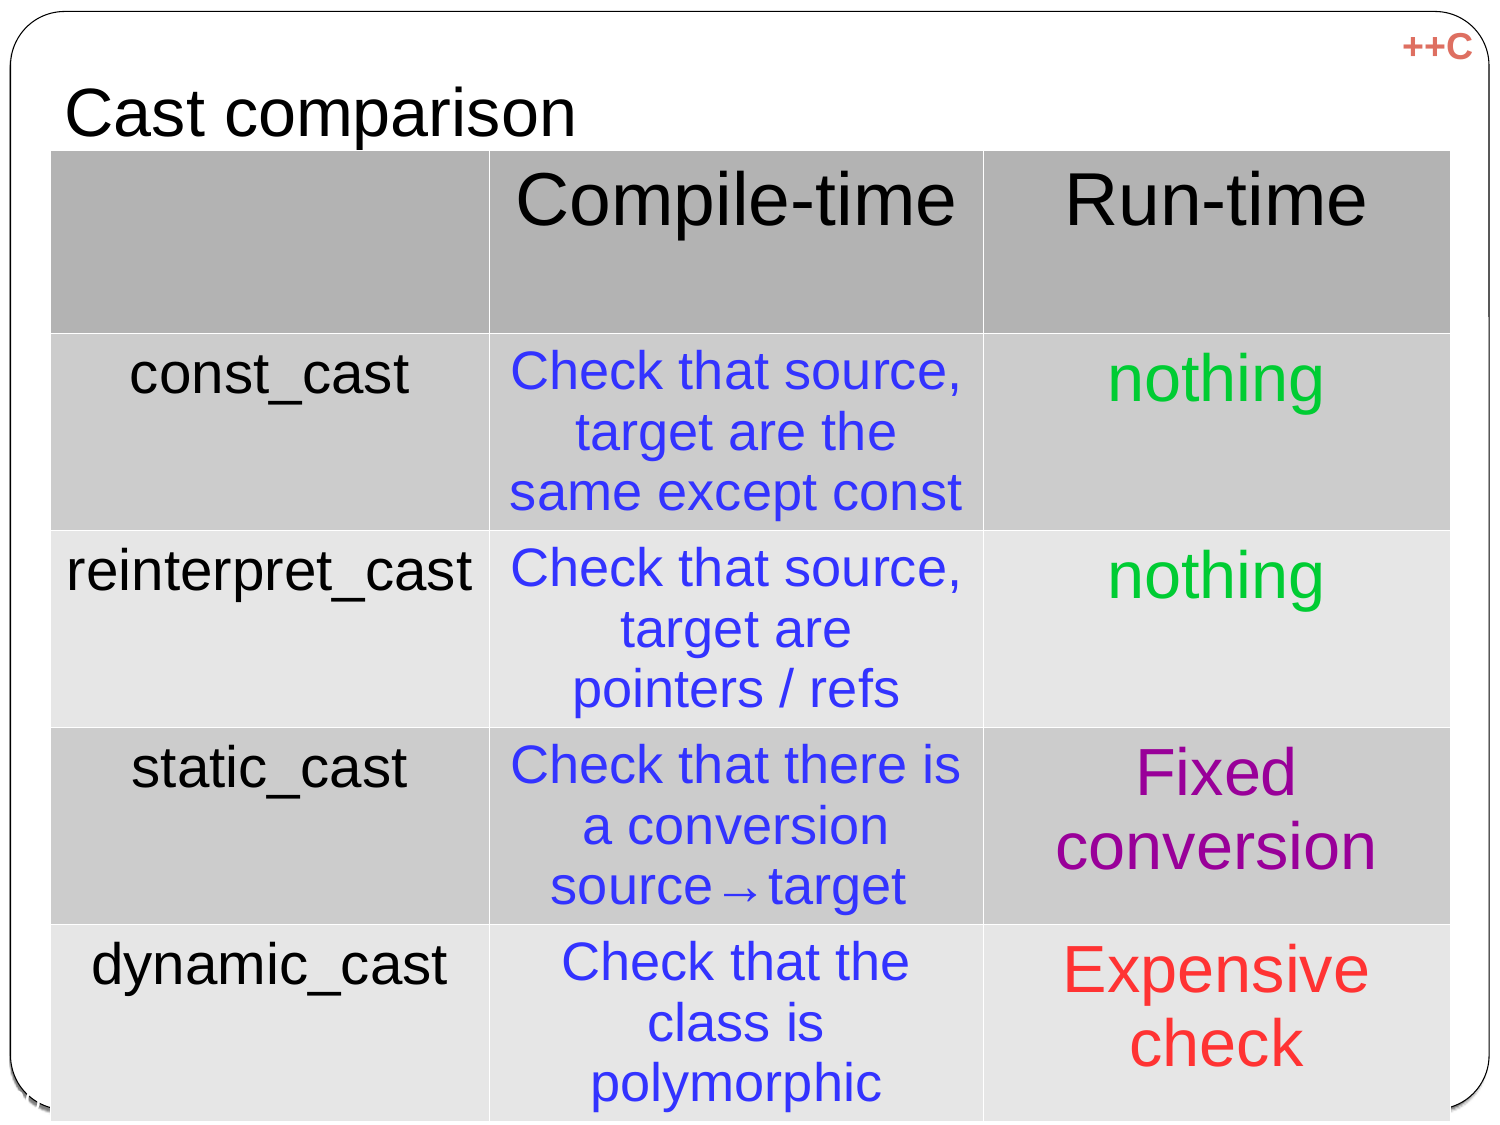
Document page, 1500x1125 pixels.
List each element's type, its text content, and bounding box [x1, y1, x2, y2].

table_cell const_cast [51, 334, 489, 530]
table_cell Check that there is a conversion source→target [490, 728, 983, 924]
table_cell nothing [984, 334, 1450, 530]
table_cell nothing [984, 531, 1450, 727]
title Cast comparison [50, 60, 1450, 150]
table_cell static_cast [51, 728, 489, 924]
table_header Run-time [984, 151, 1450, 333]
table_cell Fixed conversion [984, 728, 1450, 924]
table_header Compile-time [490, 151, 983, 333]
table_cell Expensive check [984, 925, 1450, 1121]
table_cell reinterpret_cast [51, 531, 489, 727]
table_cell dynamic_cast [51, 925, 489, 1121]
table_cell Check that the class is polymorphic [490, 925, 983, 1121]
table_cell Check that source, target are pointers / refs [490, 531, 983, 727]
slide_number <number> [0, 1074, 50, 1125]
table_cell Check that source, target are the same except const [490, 334, 983, 530]
table_header [51, 151, 489, 333]
